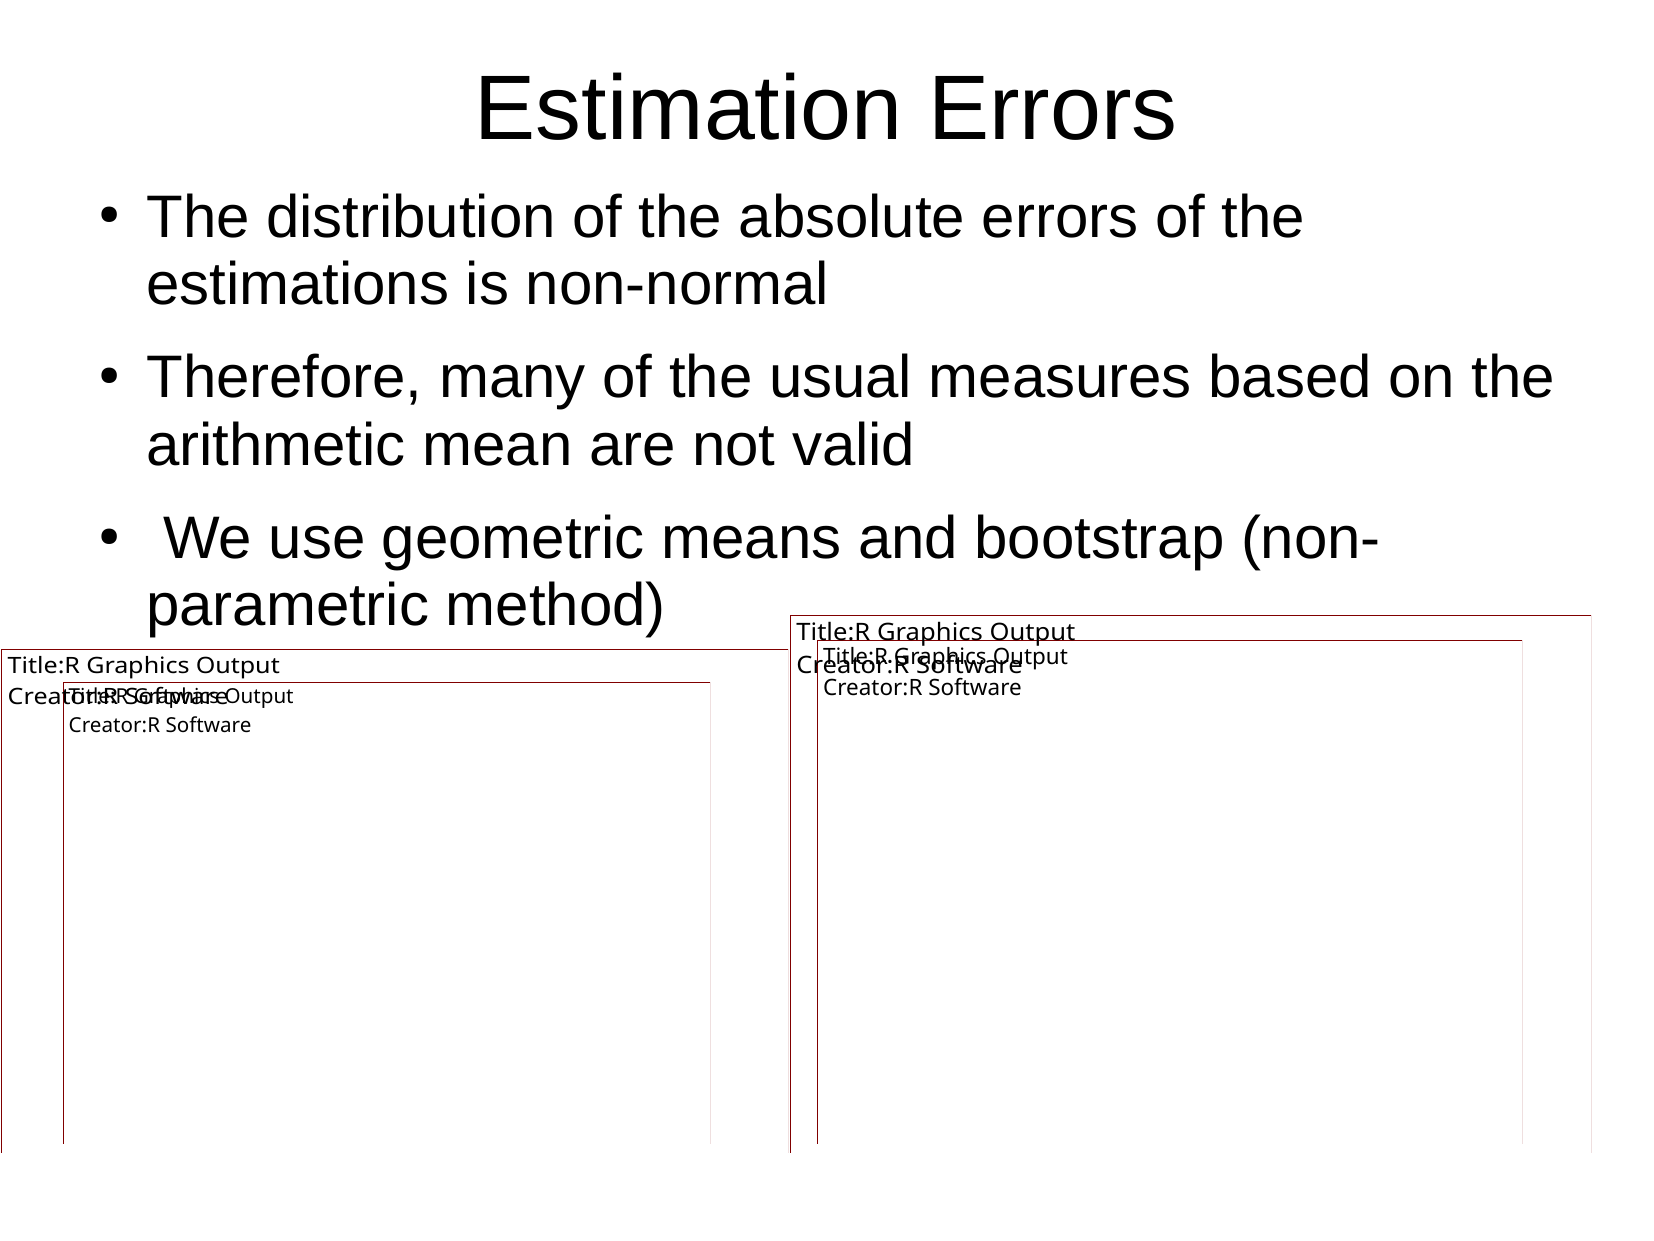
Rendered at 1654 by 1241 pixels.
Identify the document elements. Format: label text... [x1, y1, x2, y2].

picture [0, 613, 1592, 1153]
title Estimation Errors [82, 49, 1571, 167]
list The distribution of the absolute errors of the estimations is non-normal Therefore, many of the usual measures based on the arithmetic mean are not valid We use geometric means and bootstrap (non-parametric method) [82, 183, 1571, 640]
